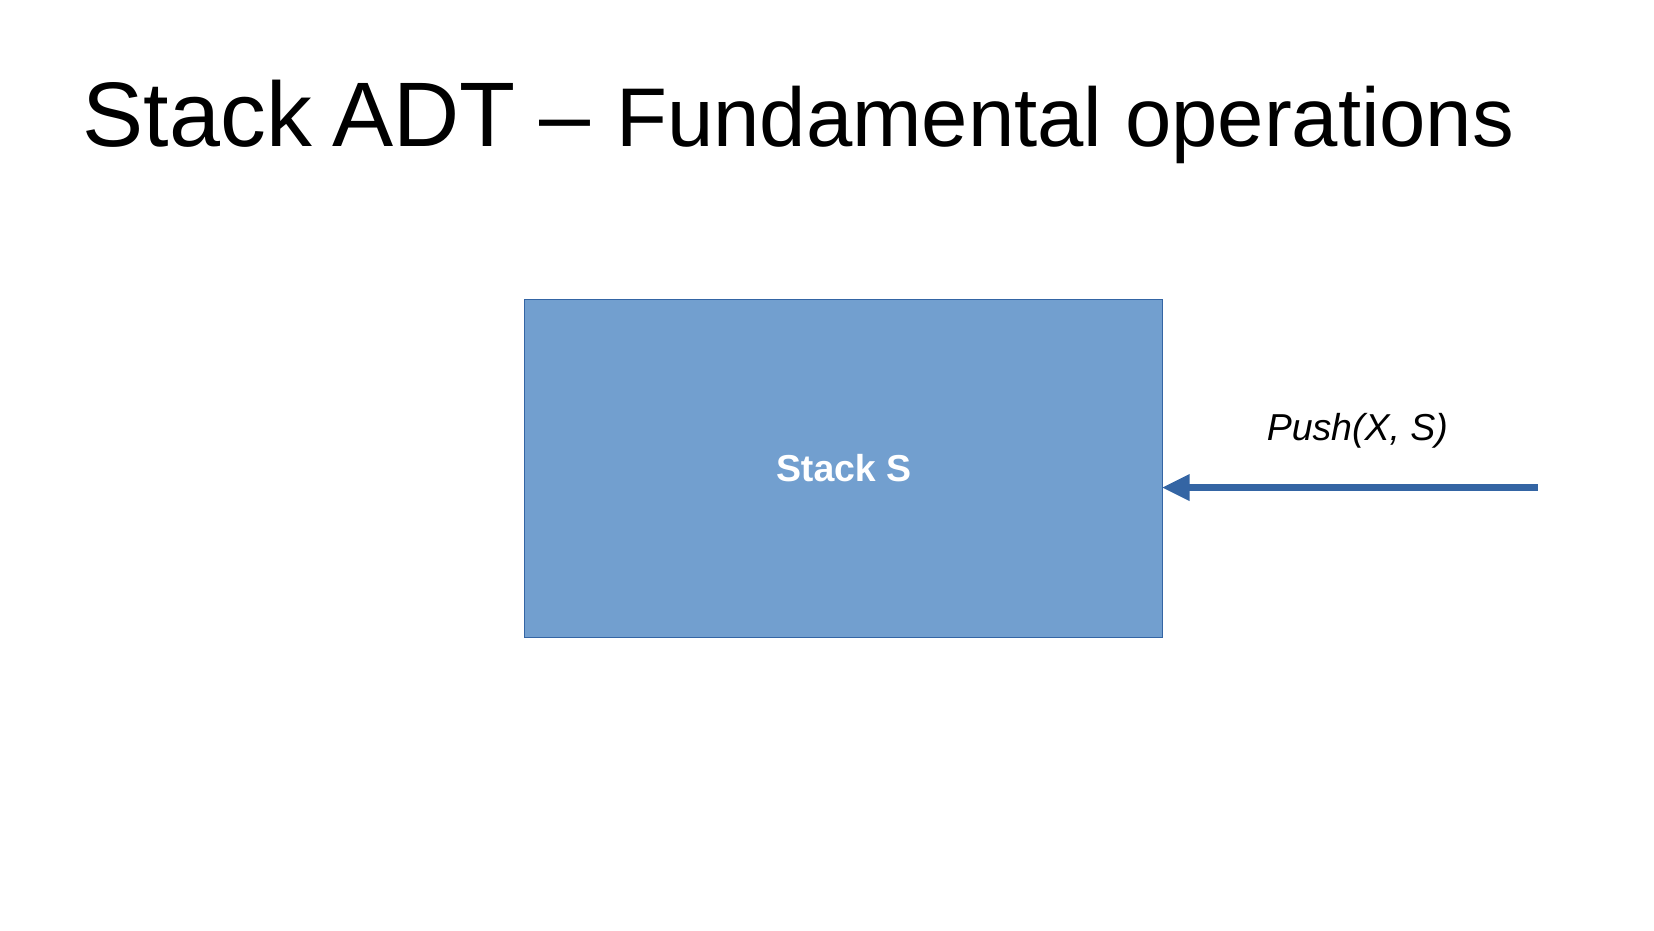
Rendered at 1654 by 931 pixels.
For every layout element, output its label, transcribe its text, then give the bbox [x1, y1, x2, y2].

text_box Stack S [524, 299, 1163, 638]
text_box Push(X, S) [1252, 398, 1463, 456]
title Stack ADT – Fundamental operations [82, 37, 1571, 193]
